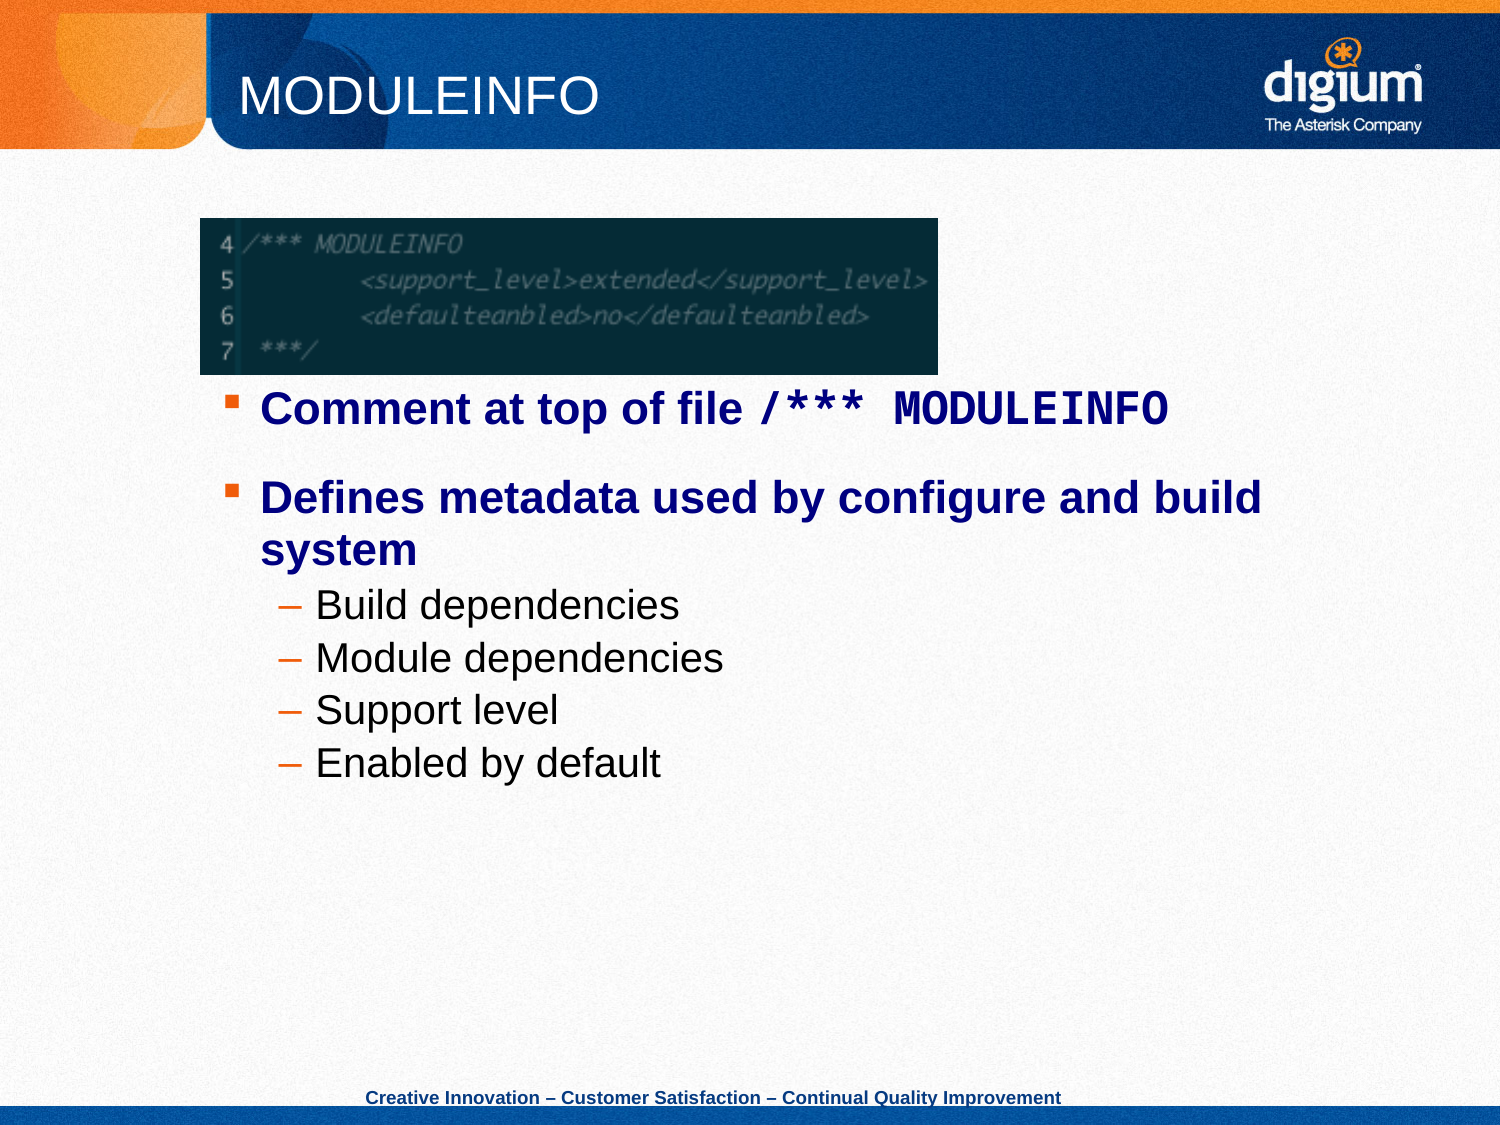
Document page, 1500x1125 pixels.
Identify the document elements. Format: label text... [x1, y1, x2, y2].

list Comment at top of file /*** MODULEINFO Defines metadata used by configure and build system Build dependencies Module dependencies Support level Enabled by default [206, 375, 1301, 877]
picture [0, 0, 1500, 1125]
title MODULEINFO [238, 27, 1243, 127]
